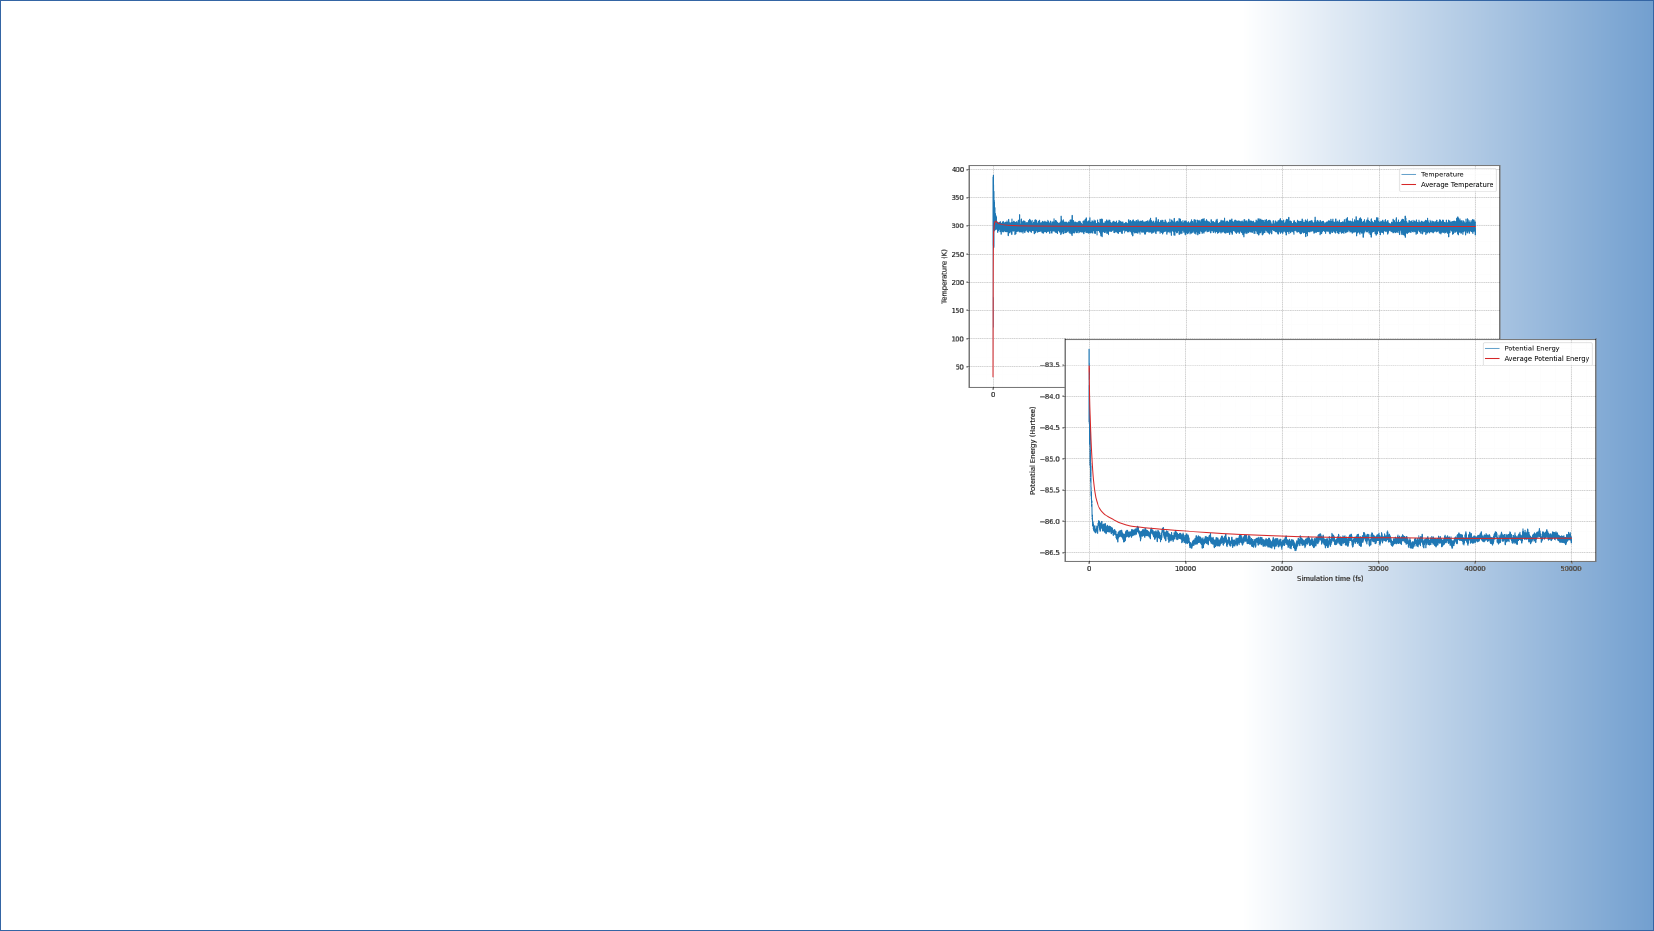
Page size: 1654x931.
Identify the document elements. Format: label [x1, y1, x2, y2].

picture [926, 141, 1632, 582]
text_box [0, 0, 1654, 931]
